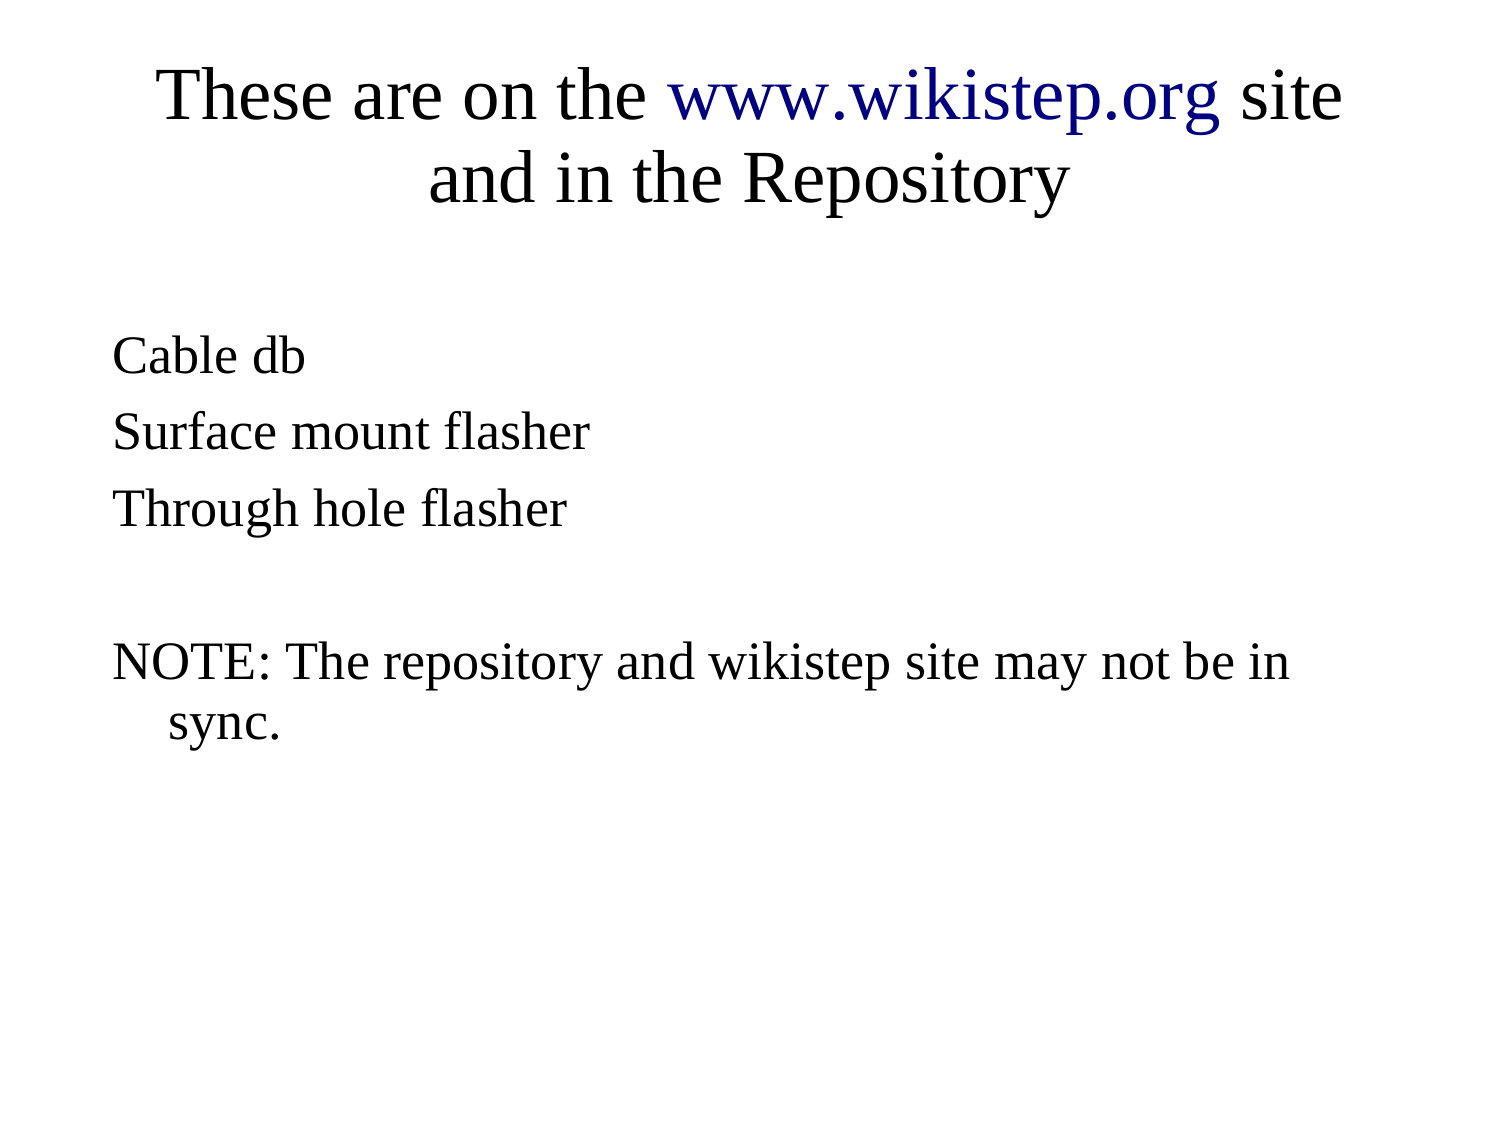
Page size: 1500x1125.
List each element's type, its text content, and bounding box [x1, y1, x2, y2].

title These are on the www.wikistep.org site and in the Repository [112, 49, 1388, 223]
list Cable db Surface mount flasher Through hole flasher NOTE: The repository and wikistep site may not be in sync. [112, 324, 1388, 986]
